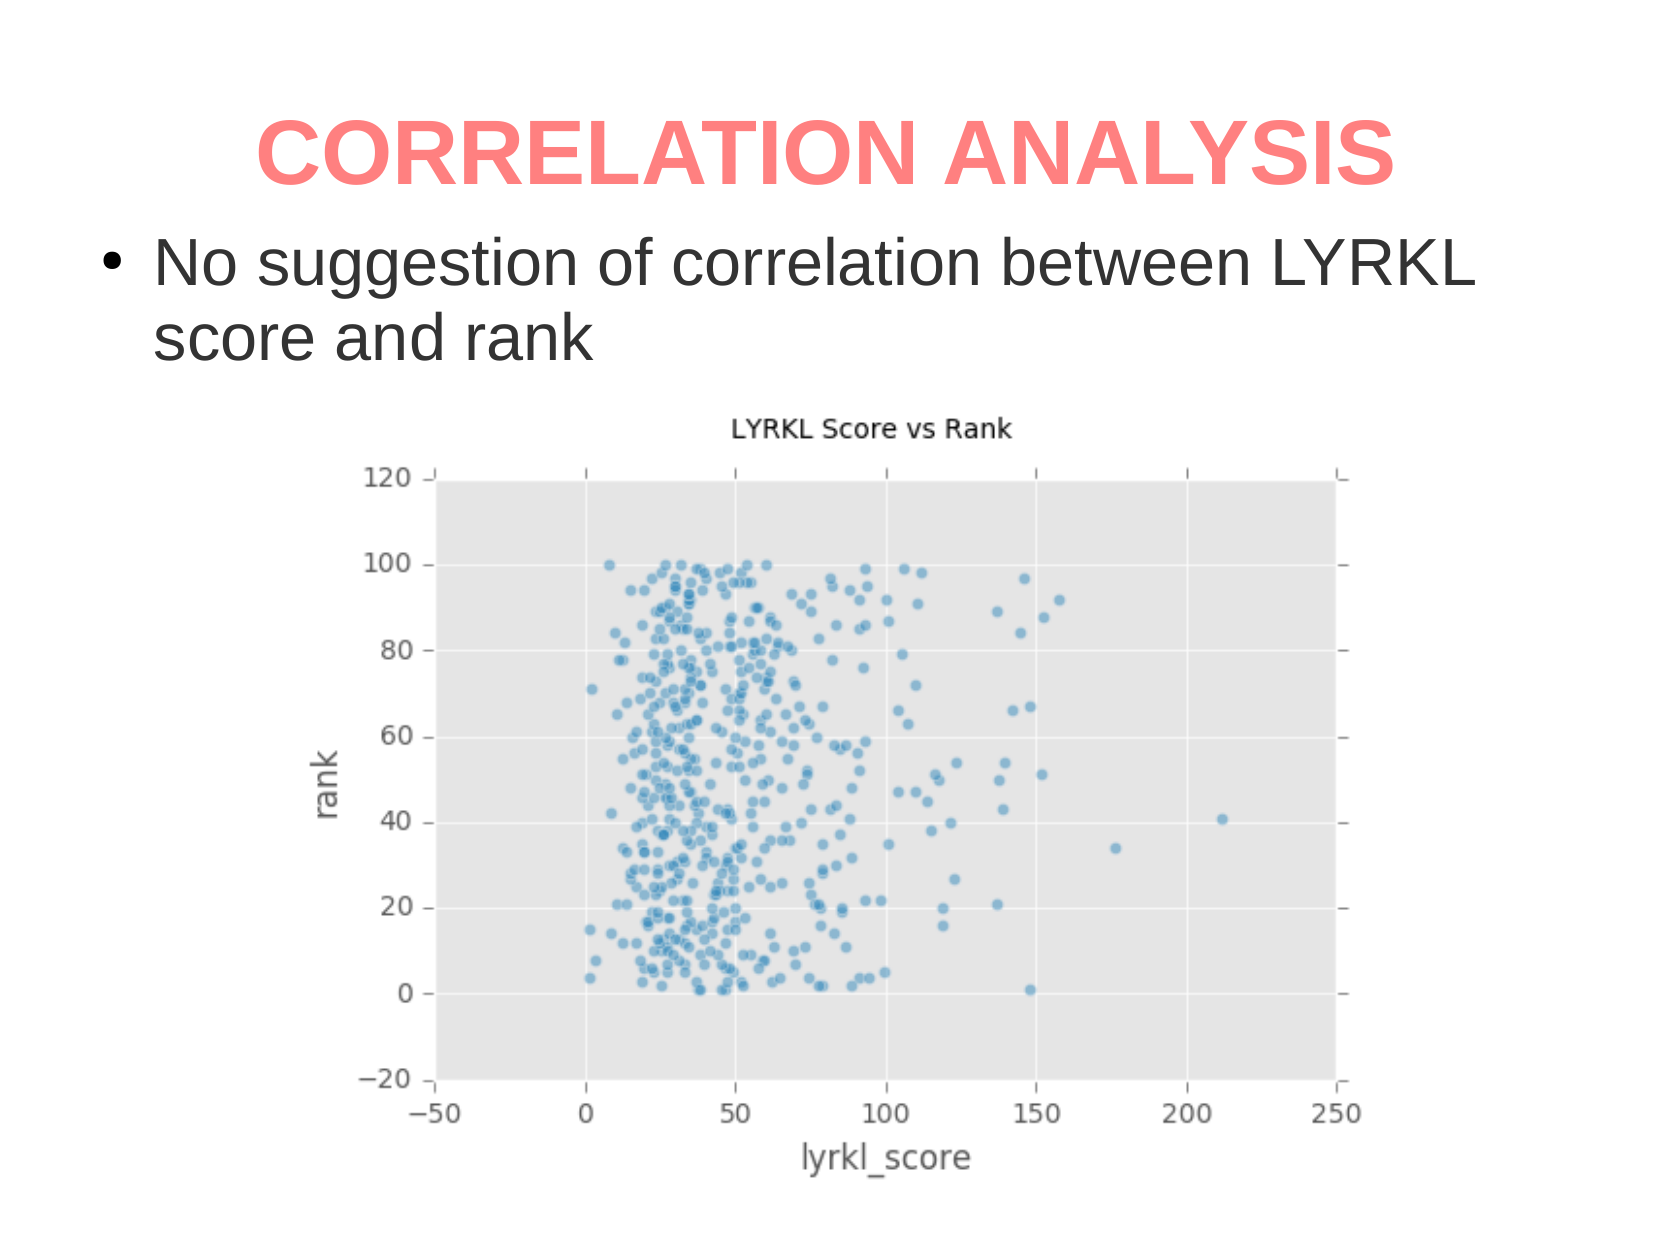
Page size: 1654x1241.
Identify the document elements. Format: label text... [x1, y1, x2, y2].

list No suggestion of correlation between LYRKL score and rank [82, 225, 1571, 385]
picture [289, 398, 1381, 1197]
title CORRELATION ANALYSIS [82, 49, 1571, 225]
